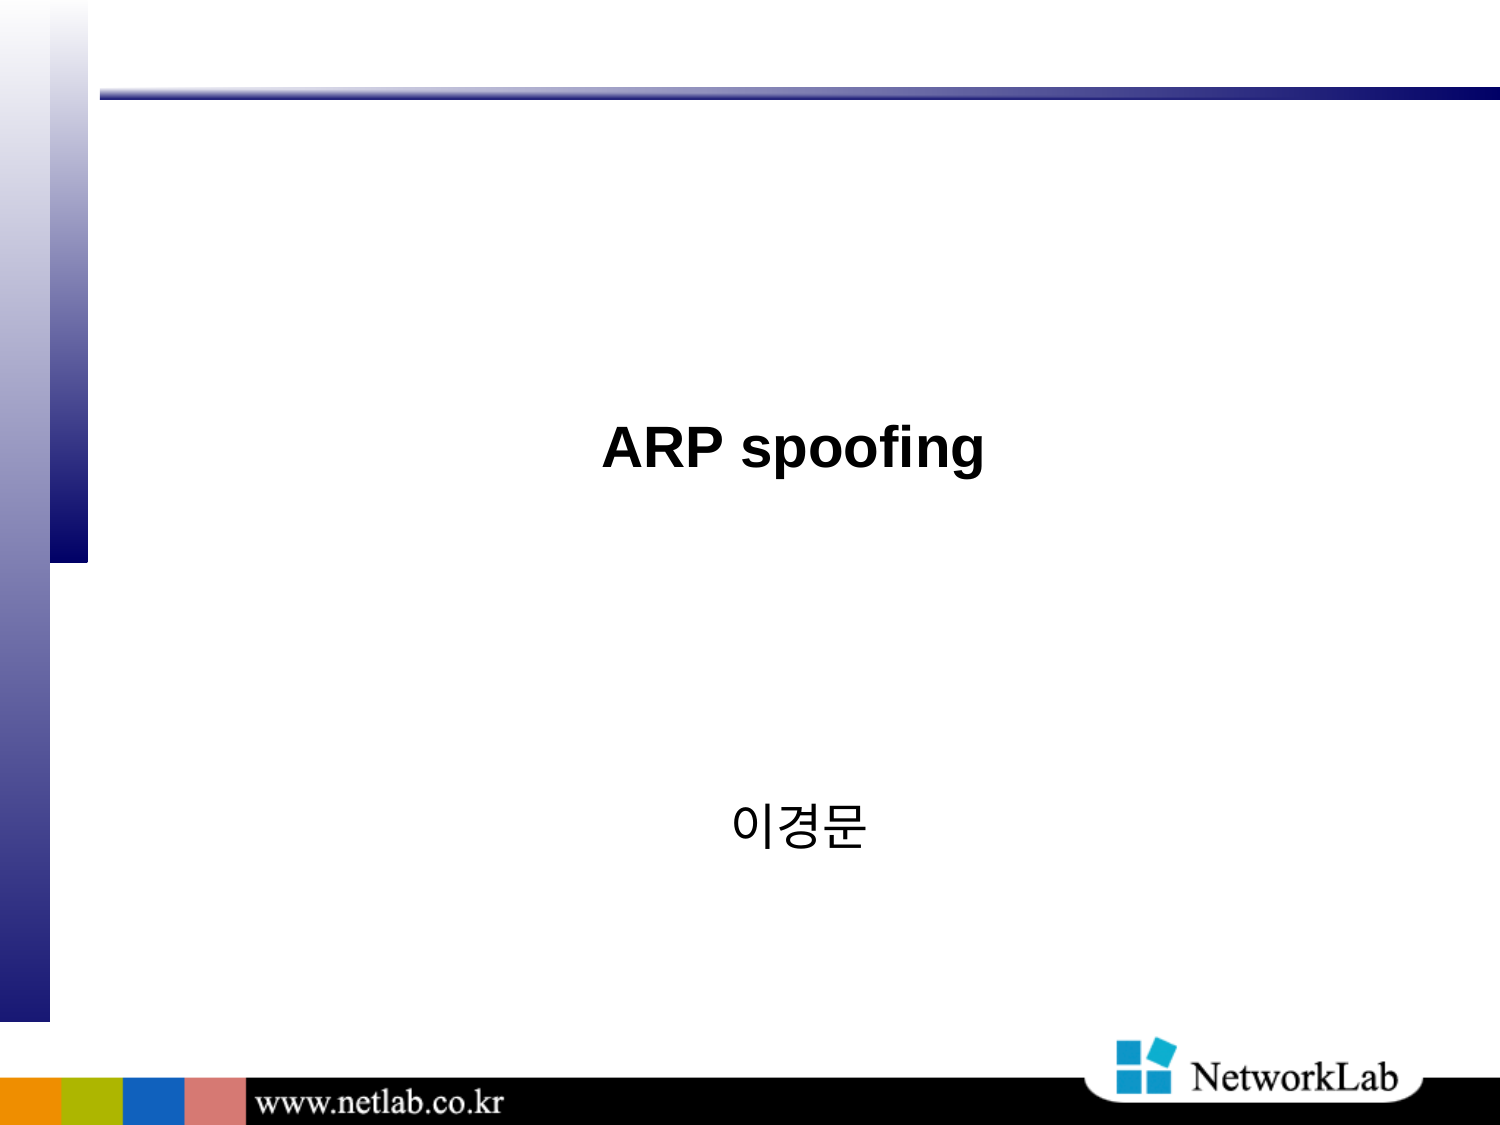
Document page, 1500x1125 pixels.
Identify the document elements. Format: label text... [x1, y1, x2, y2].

picture [0, 1022, 1500, 1125]
title ARP spoofing [87, 366, 1500, 522]
text_box 이경문 [99, 787, 1500, 863]
picture [99, 87, 1500, 100]
